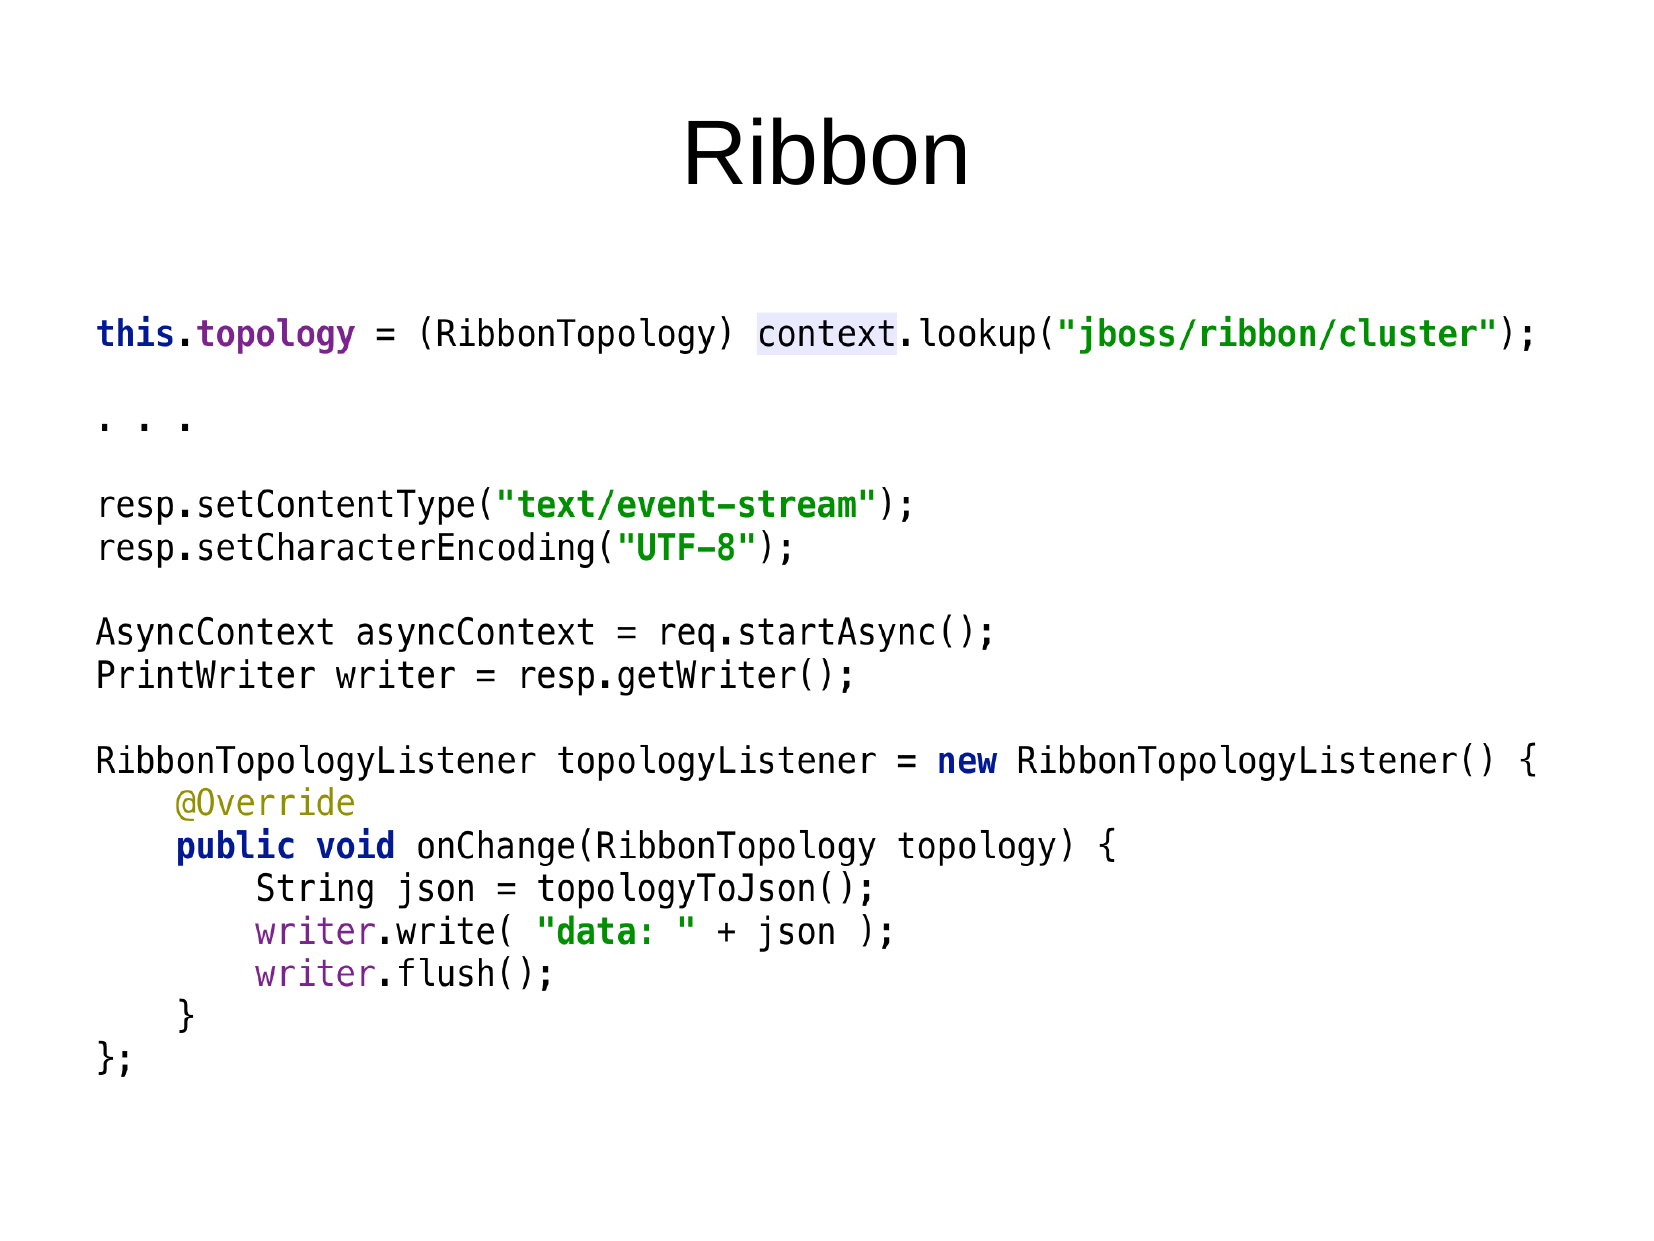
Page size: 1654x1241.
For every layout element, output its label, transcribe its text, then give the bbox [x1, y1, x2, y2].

title Ribbon [82, 49, 1571, 257]
picture [56, 284, 1606, 1173]
